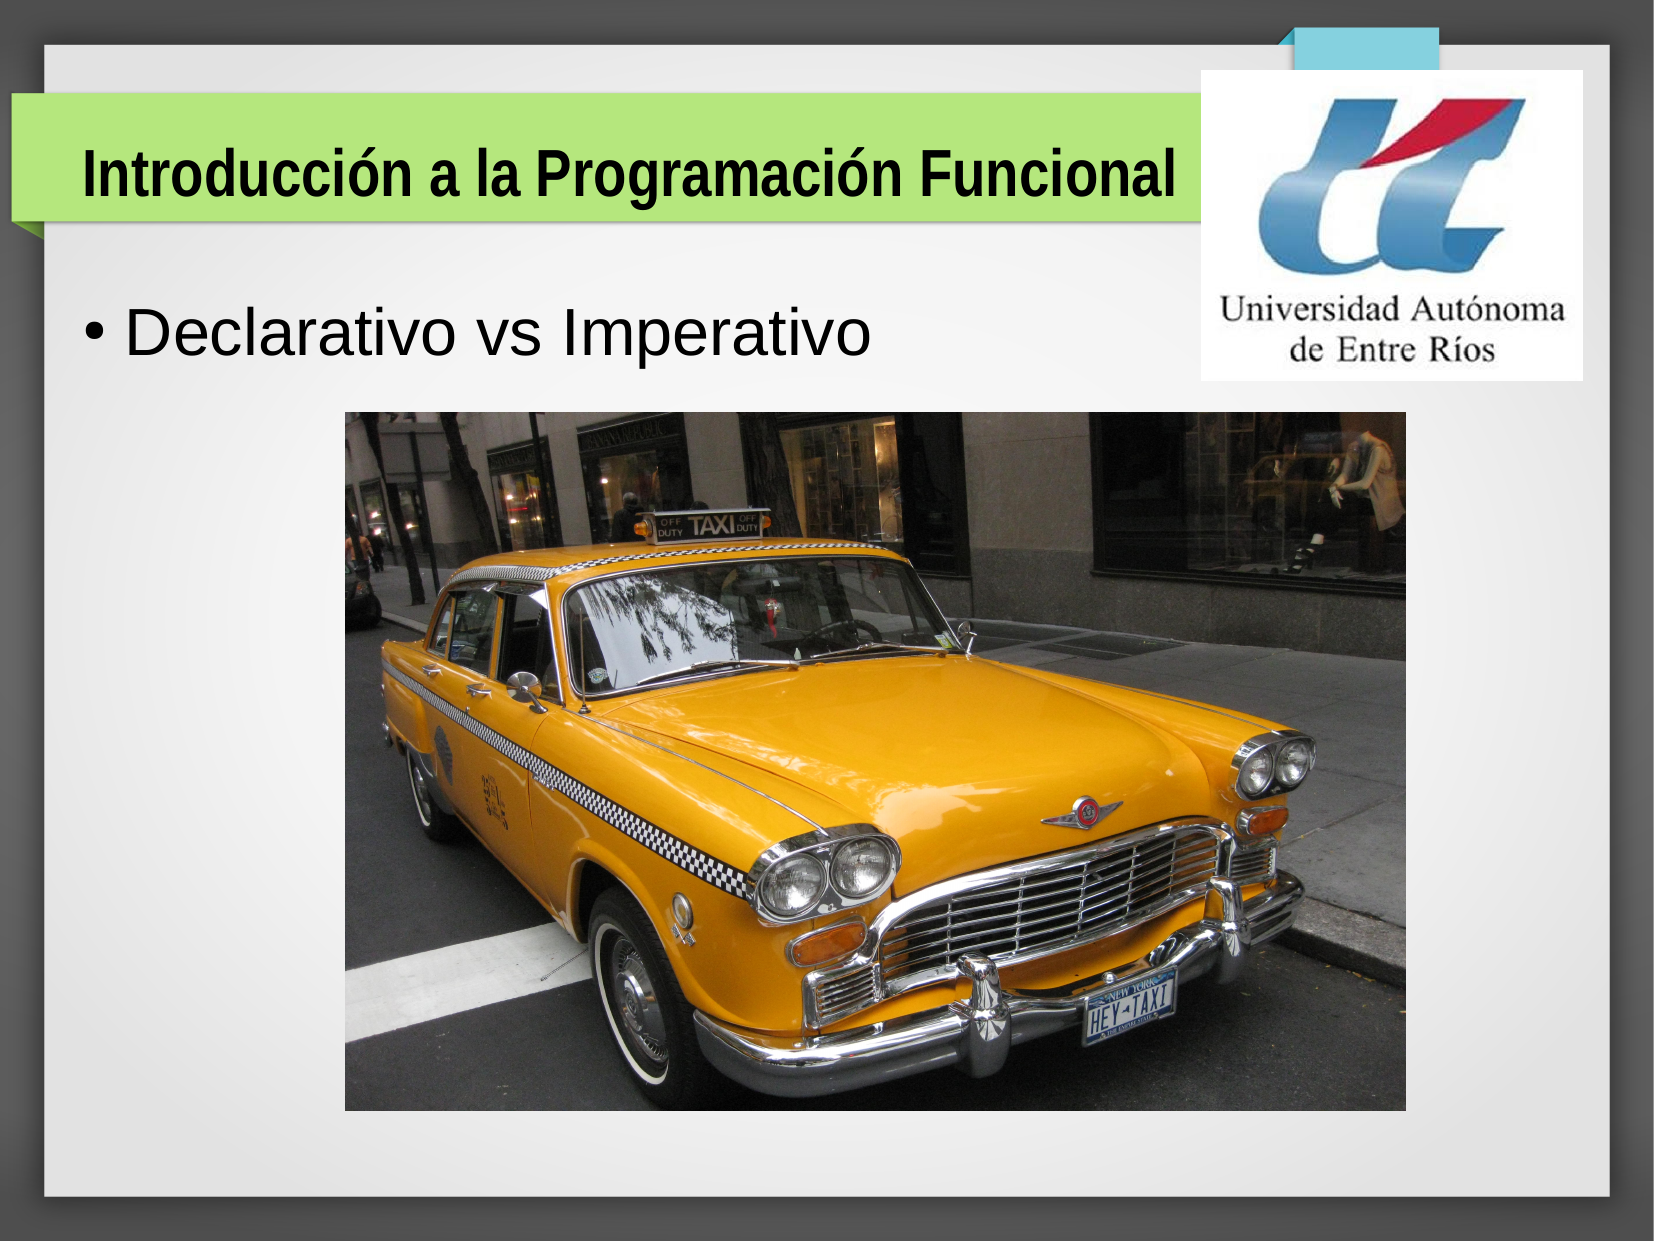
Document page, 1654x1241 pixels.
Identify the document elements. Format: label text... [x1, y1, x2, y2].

title Introducción a la Programación Funcional [82, 94, 1201, 213]
picture [0, 0, 1654, 1241]
subtitle Declarativo vs Imperativo [82, 295, 1571, 1015]
